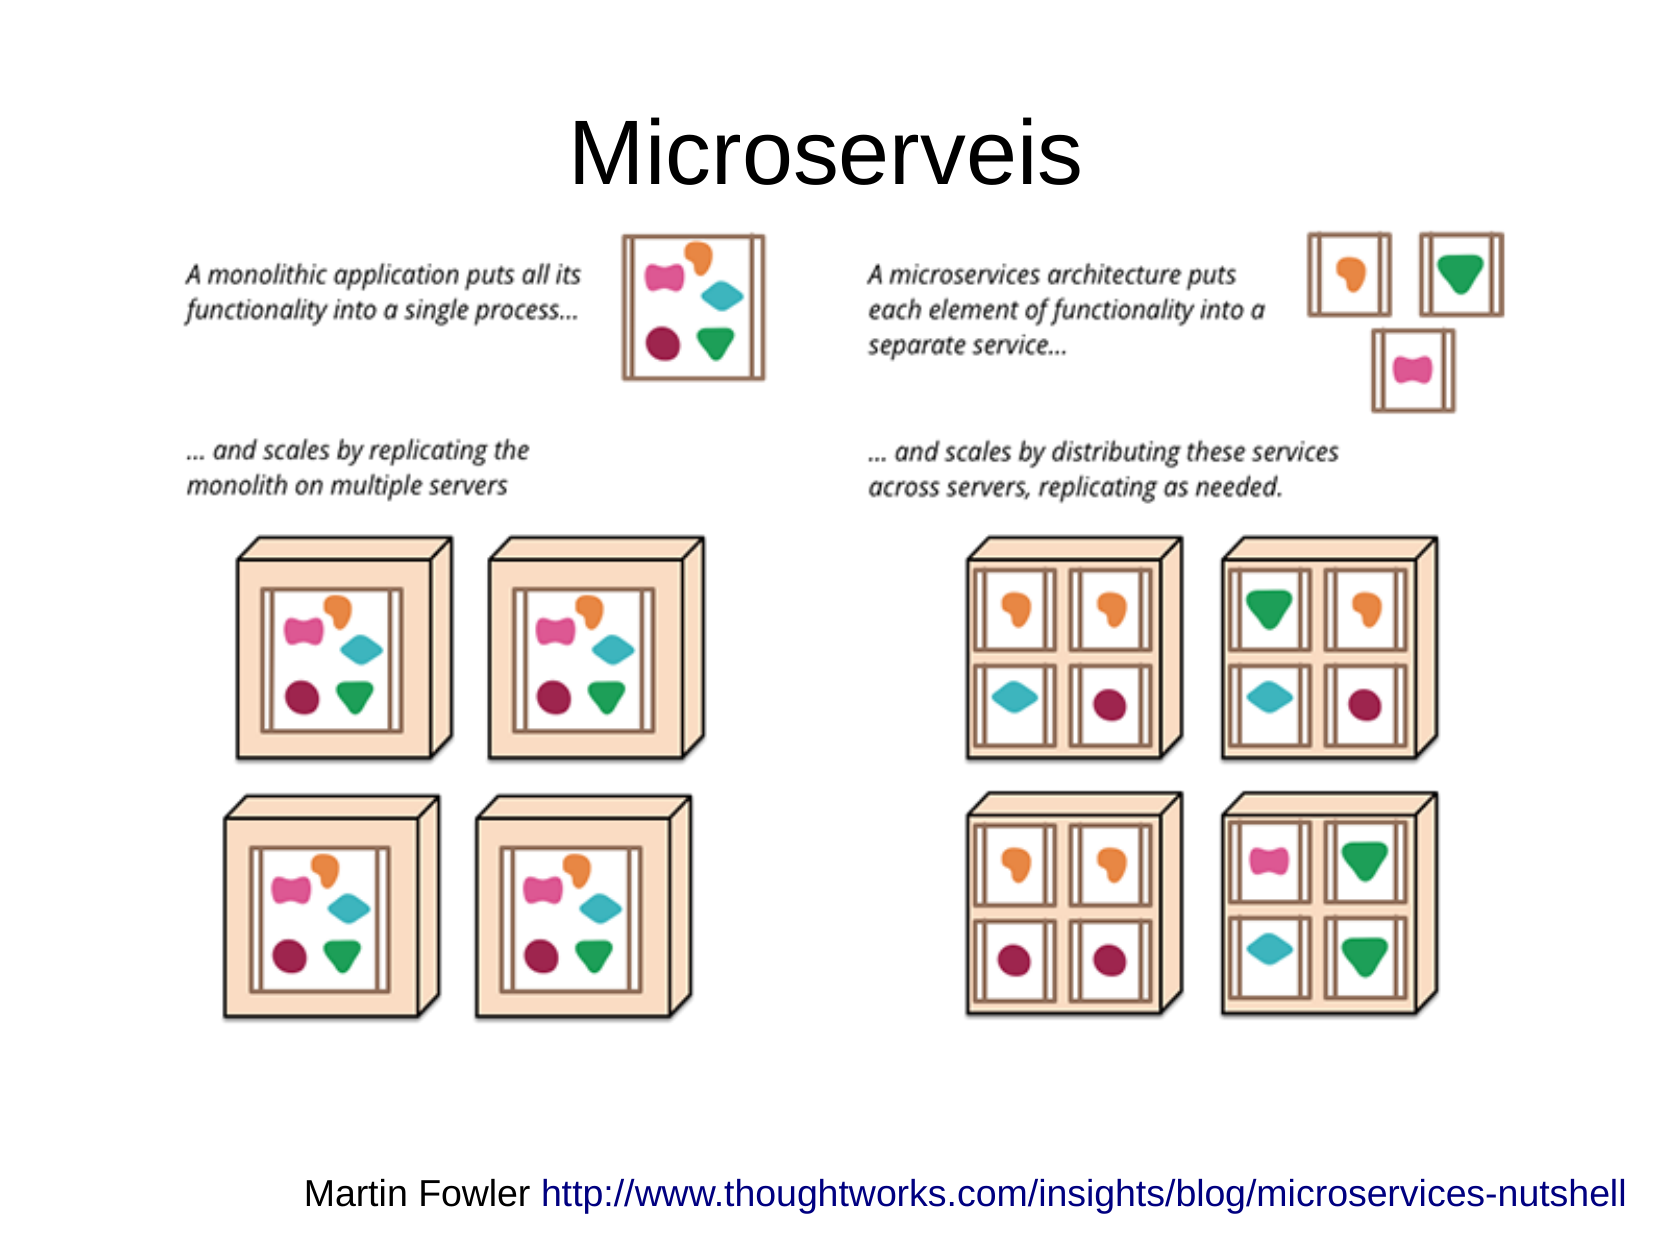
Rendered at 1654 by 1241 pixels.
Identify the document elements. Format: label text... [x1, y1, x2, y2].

title Microserveis [82, 49, 1571, 257]
text_box Martin Fowler http://www.thoughtworks.com/insights/blog/microservices-nutshell [23, 1165, 1642, 1229]
picture [165, 214, 1520, 1044]
